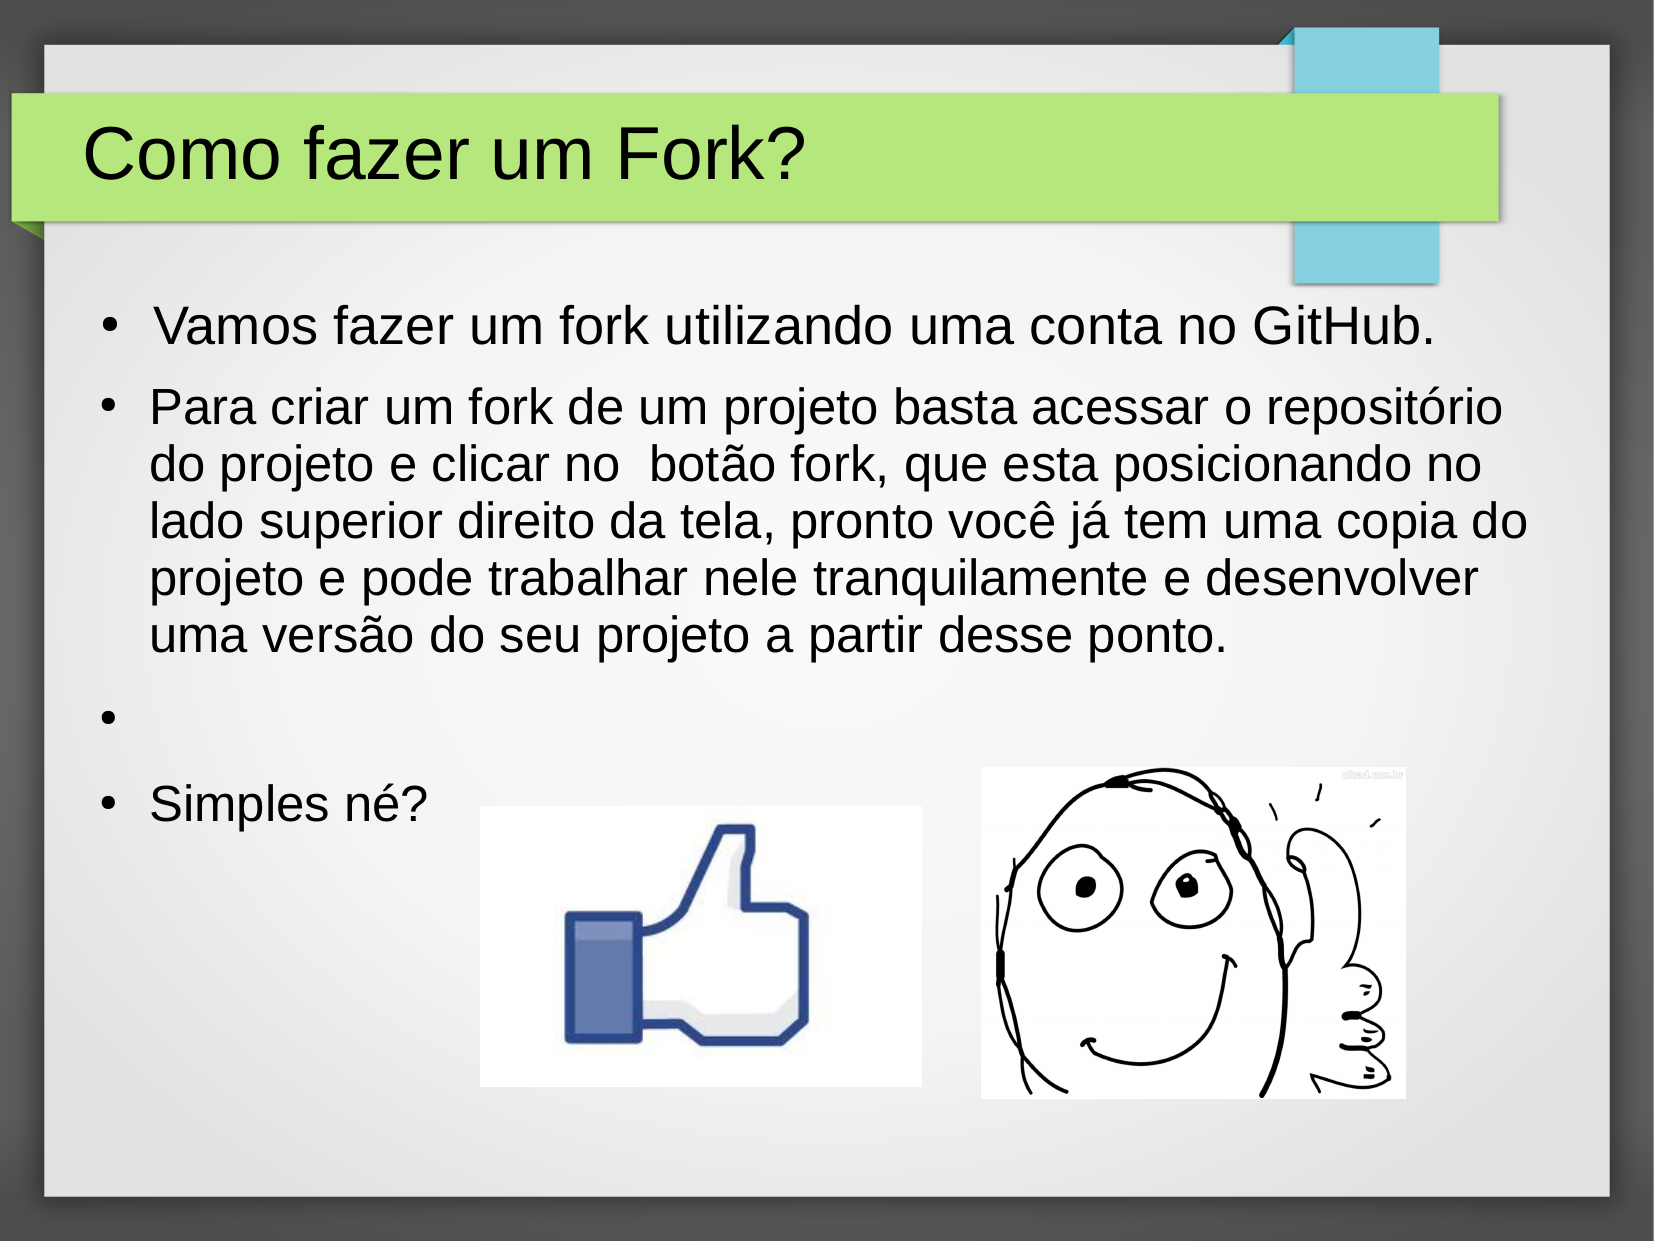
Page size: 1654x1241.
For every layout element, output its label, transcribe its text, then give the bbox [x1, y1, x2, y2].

list Vamos fazer um fork utilizando uma conta no GitHub. [82, 295, 1571, 367]
list Para criar um fork de um projeto basta acessar o repositório do projeto e clicar no botão fork, que esta posicionando no lado superior direito da tela, pronto você já tem uma copia do projeto e pode trabalhar nele tranquilamente e desenvolver uma versão do seu projeto a partir desse ponto. Simples né? [82, 377, 1571, 839]
title Como fazer um Fork? [82, 94, 1264, 213]
picture [0, 0, 1654, 1241]
